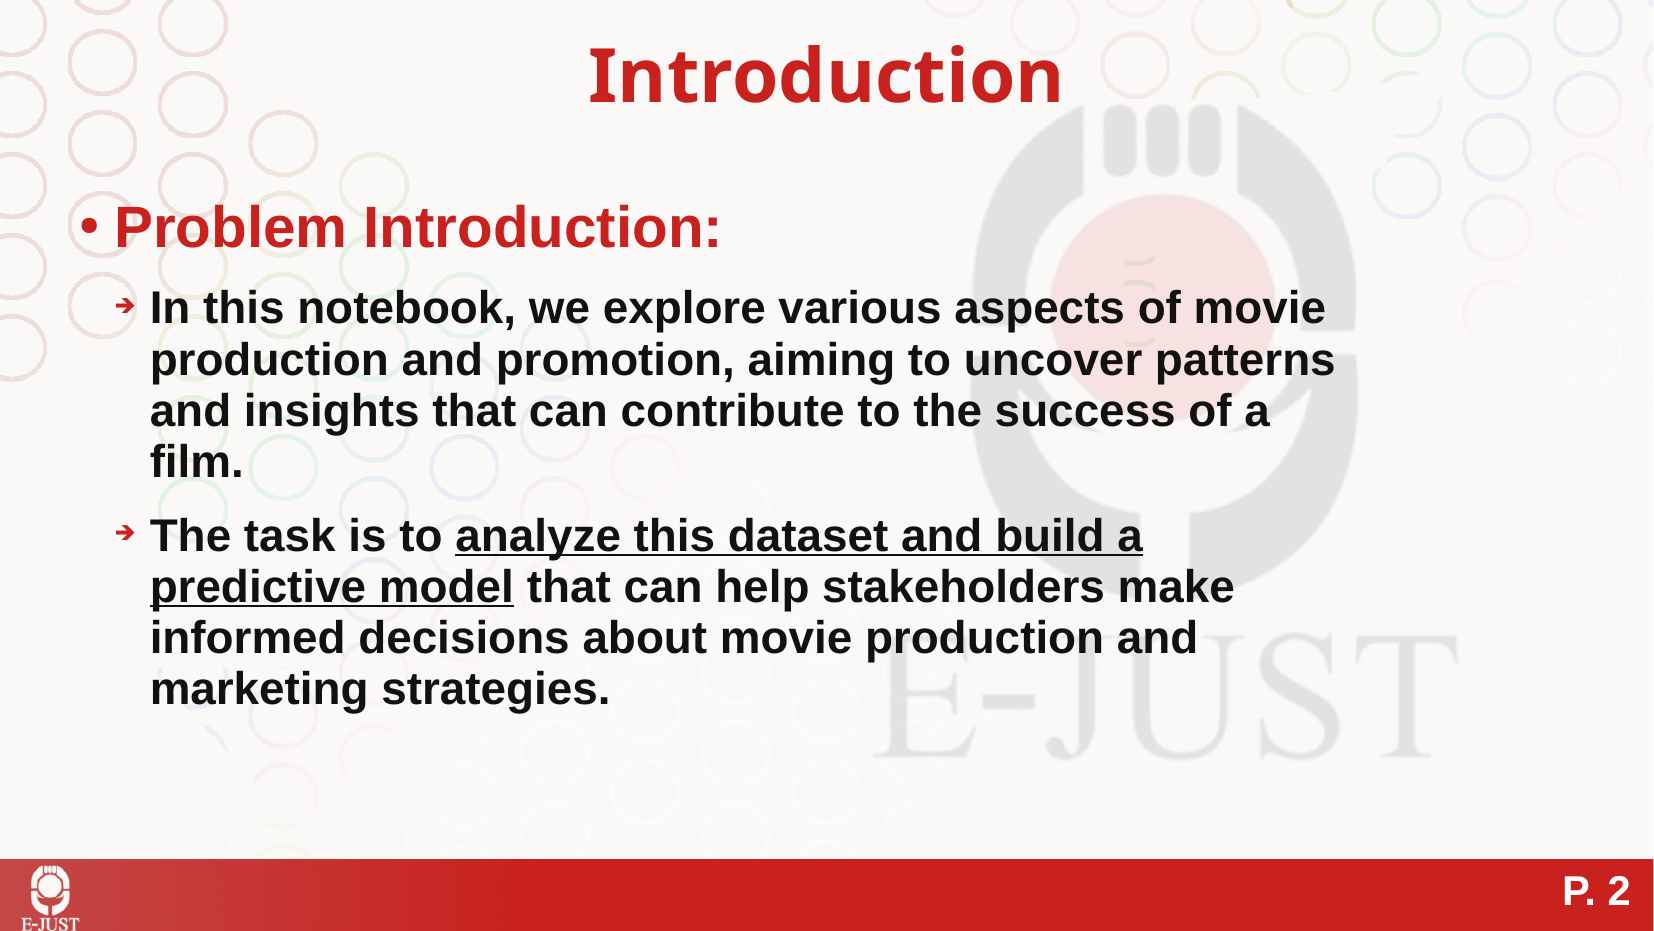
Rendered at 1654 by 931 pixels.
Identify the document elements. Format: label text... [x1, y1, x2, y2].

picture [0, 0, 1654, 931]
text_box P. <number> [1368, 860, 1646, 922]
text_box Problem Introduction: In this notebook, we explore various aspects of movie production and promotion, aiming to uncover patterns and insights that can contribute to the success of a film. The task is to analyze this dataset and build a predictive model that can help stakeholders make informed decisions about movie production and marketing strategies. [64, 187, 1388, 722]
text_box Introduction [32, 14, 1622, 139]
